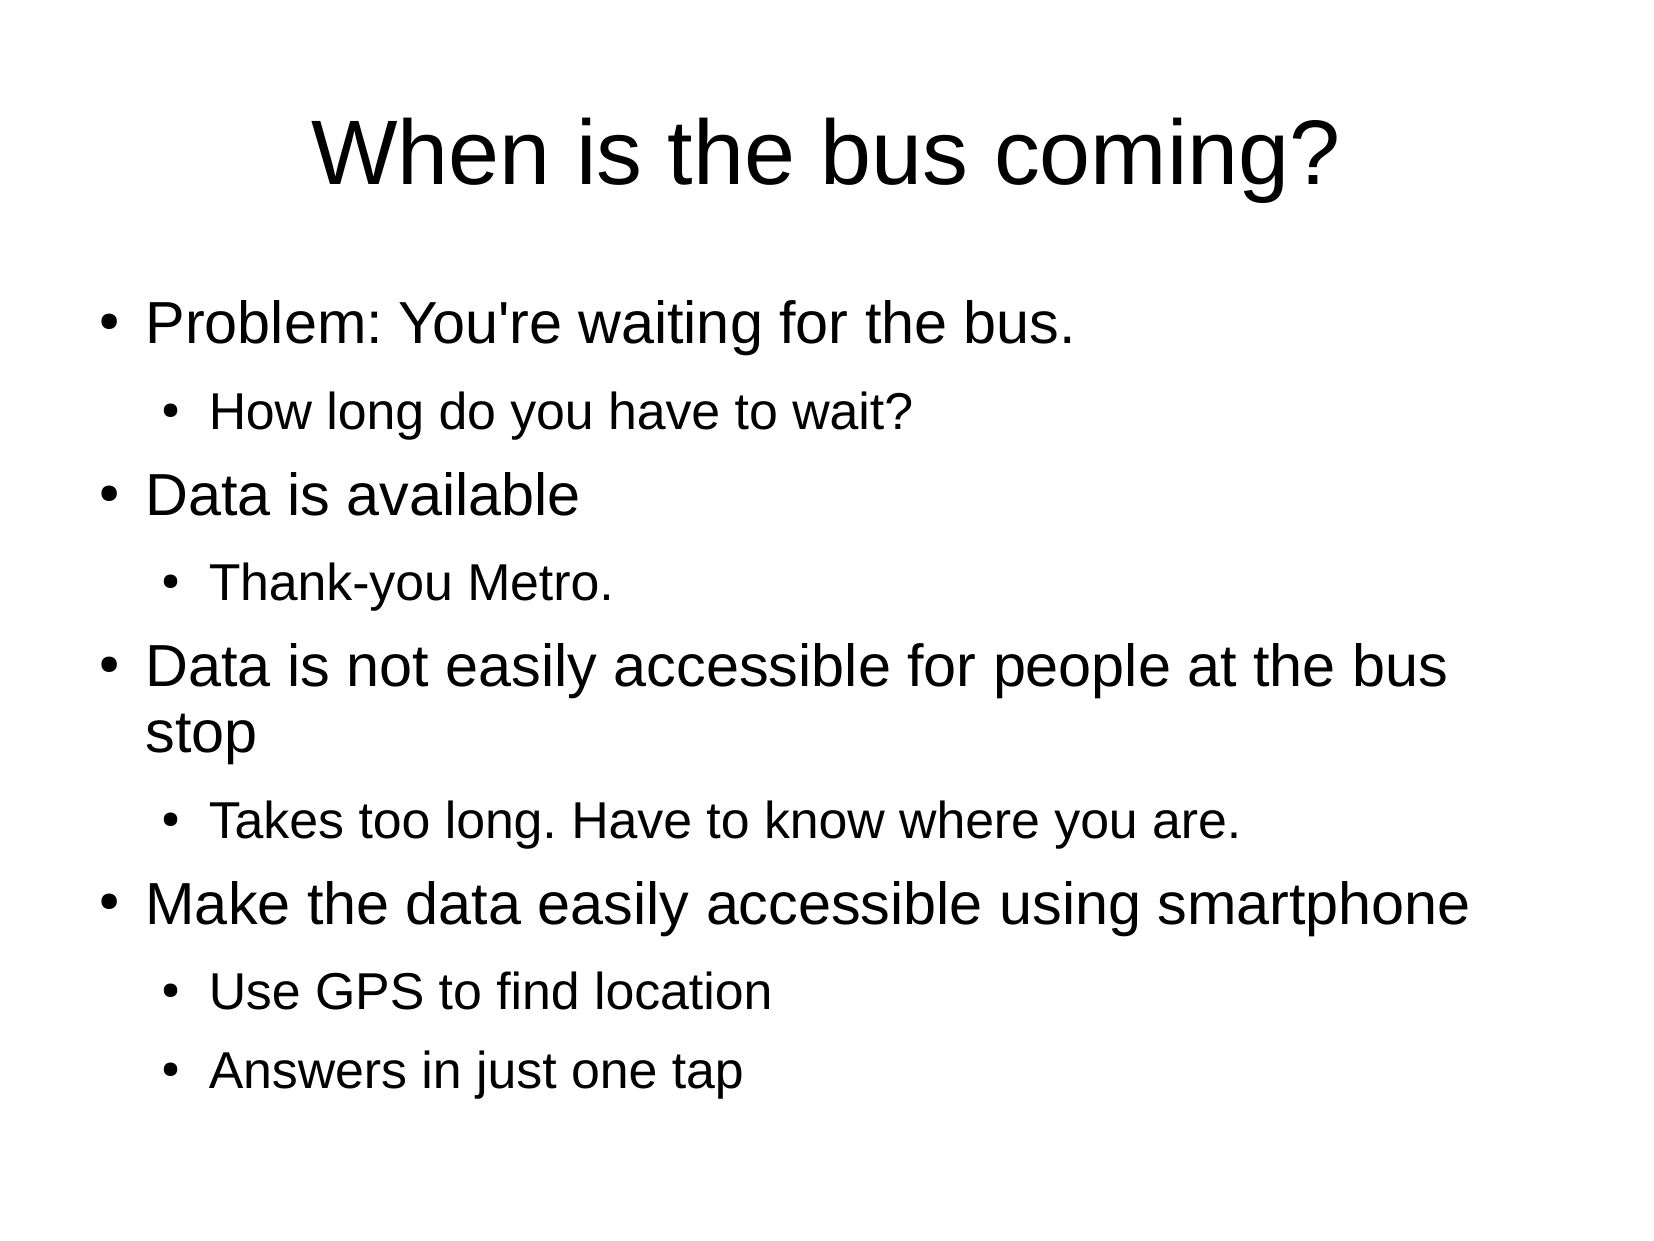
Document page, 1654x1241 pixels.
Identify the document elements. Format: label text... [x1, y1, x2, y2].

list Problem: You're waiting for the bus. How long do you have to wait? Data is available Thank-you Metro. Data is not easily accessible for people at the bus stop Takes too long. Have to know where you are. Make the data easily accessible using smartphone Use GPS to find location Answers in just one tap [82, 290, 1571, 1109]
title When is the bus coming? [82, 49, 1571, 257]
